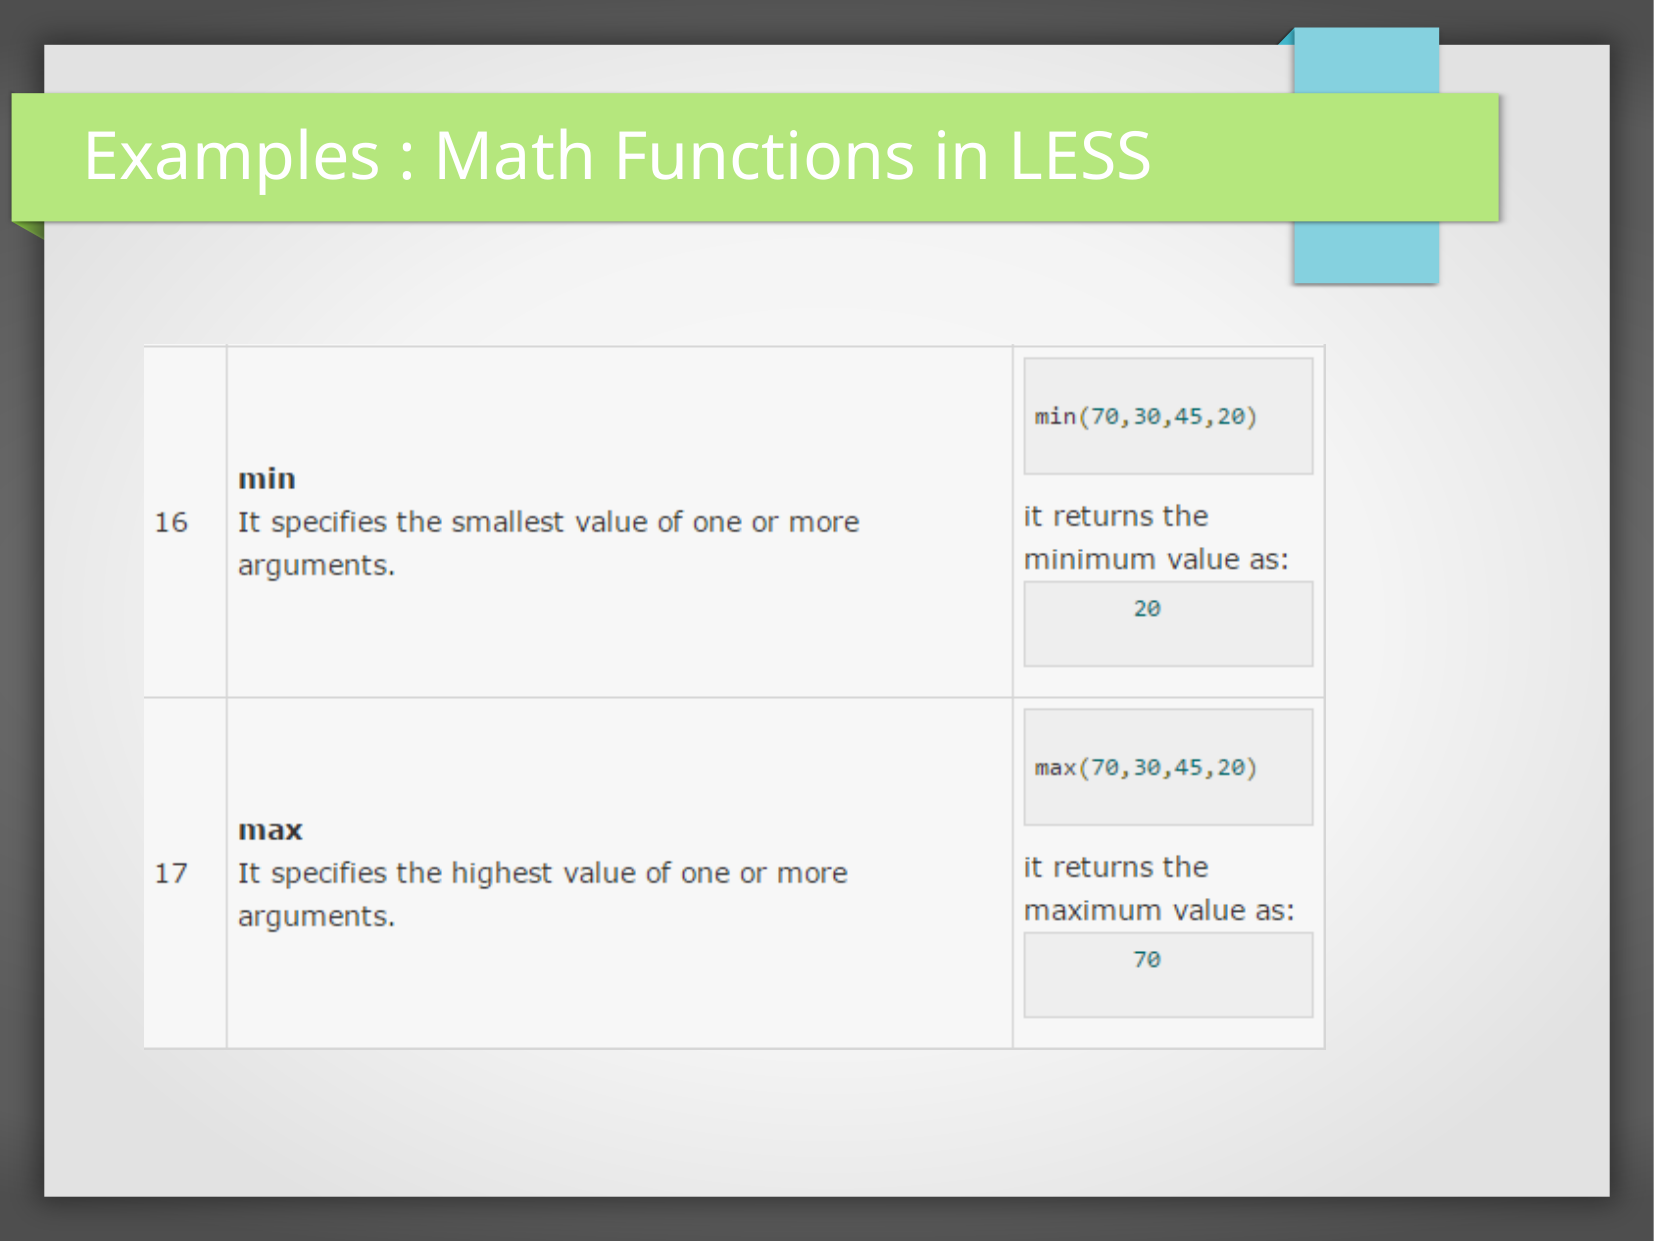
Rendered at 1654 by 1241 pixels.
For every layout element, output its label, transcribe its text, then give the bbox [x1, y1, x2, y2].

title Examples : Math Functions in LESS [82, 59, 1426, 248]
picture [0, 0, 1654, 1241]
